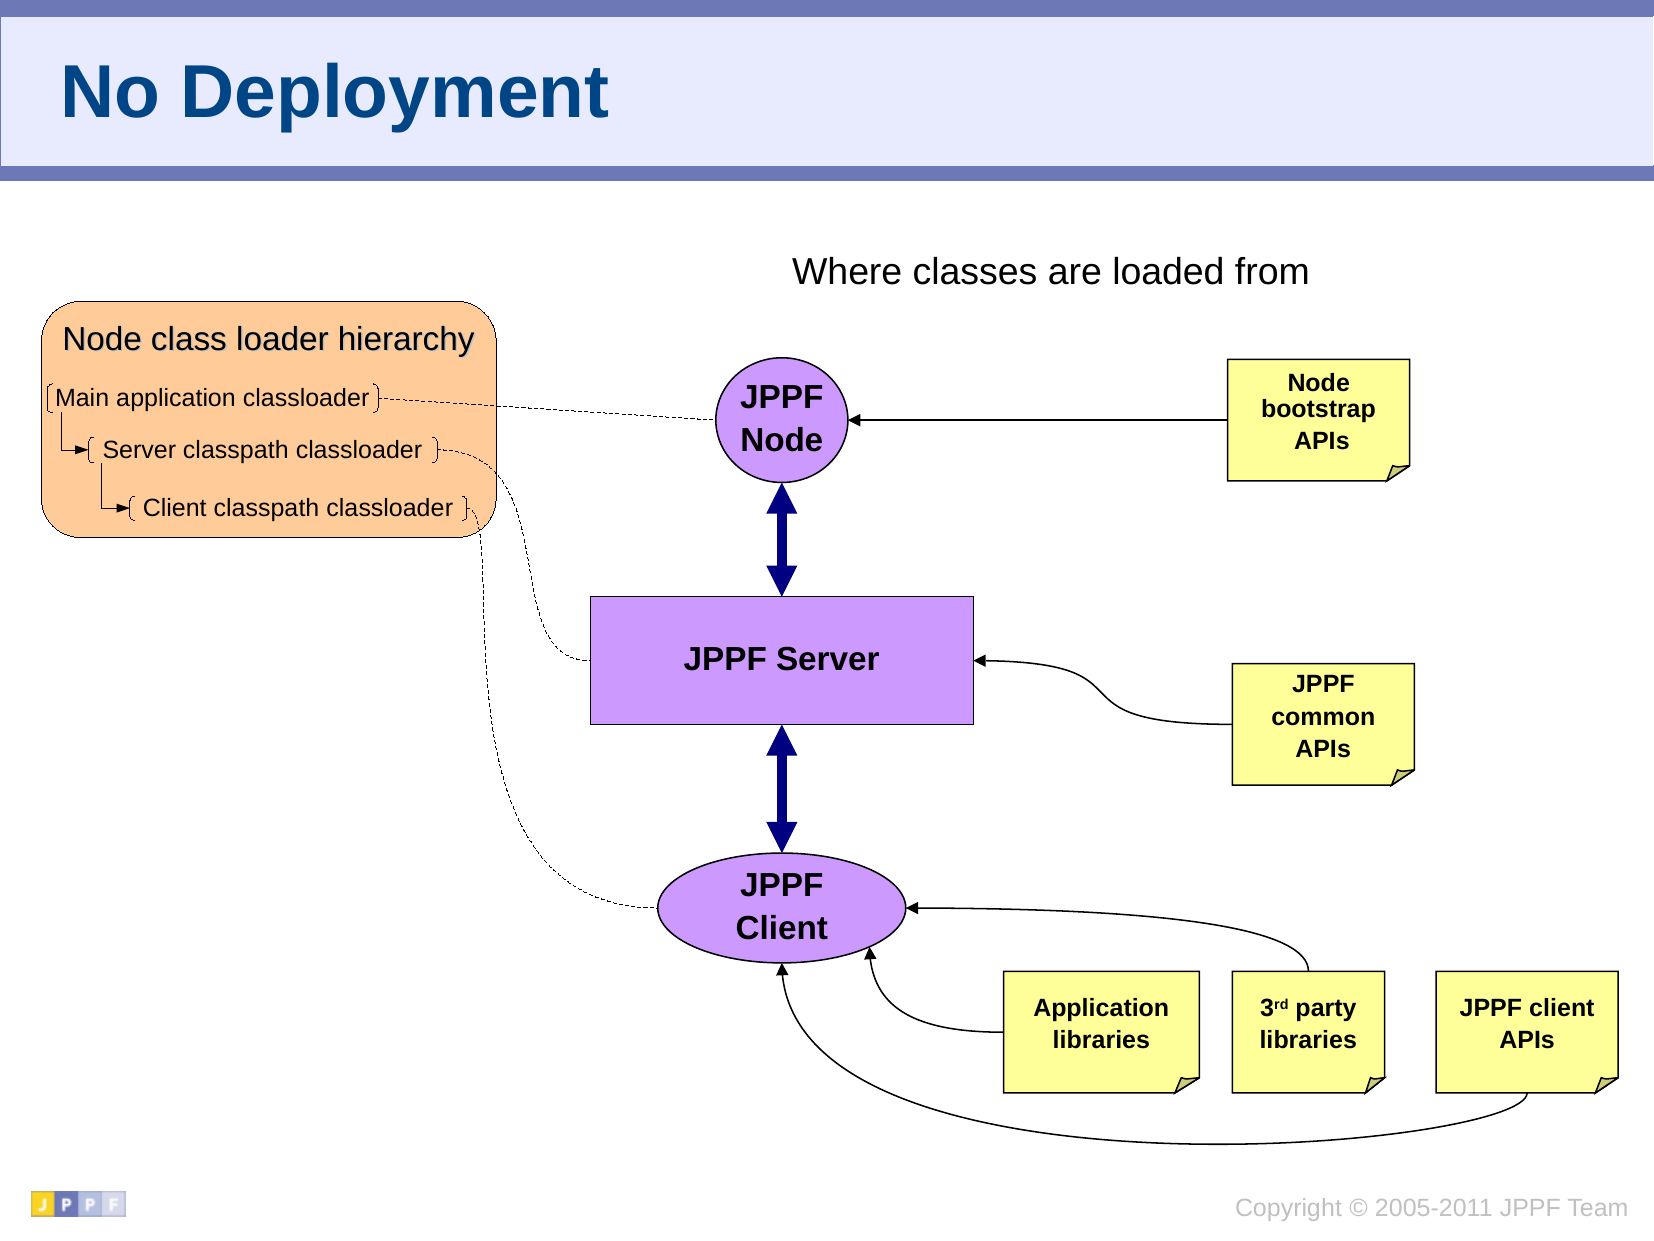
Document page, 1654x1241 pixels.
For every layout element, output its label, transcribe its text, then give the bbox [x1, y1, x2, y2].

title No Deployment [0, 16, 1653, 167]
text_box JPPF Server [590, 596, 974, 725]
text_box JPPF Node [715, 357, 848, 483]
text_box JPPF Client [657, 853, 906, 963]
text_box JPPF common APIs [1232, 663, 1415, 786]
text_box Node bootstrap APIs [1227, 359, 1410, 481]
text_box JPPF client APIs [1436, 971, 1619, 1093]
text_box Application libraries [1003, 971, 1200, 1093]
text_box Where classes are loaded from [777, 242, 1325, 300]
text_box Node class loader hierarchy [41, 313, 497, 366]
picture [0, 181, 1654, 1241]
text_box [41, 366, 497, 538]
text_box [52, 301, 485, 313]
text_box 3rd party libraries [1232, 971, 1385, 1093]
